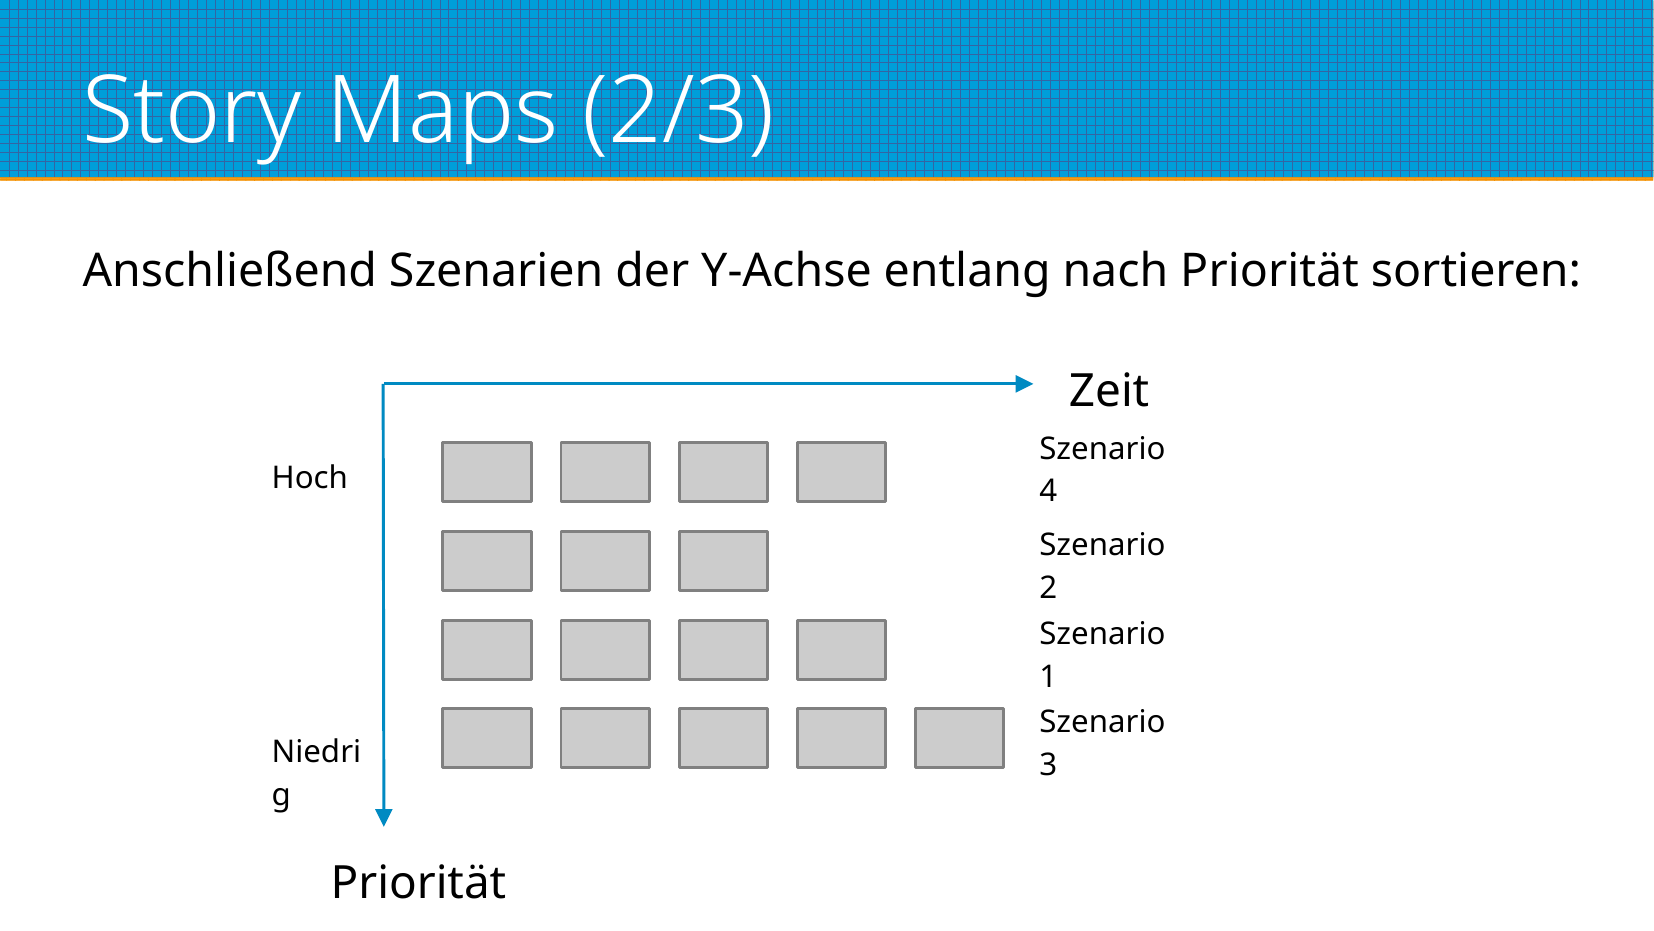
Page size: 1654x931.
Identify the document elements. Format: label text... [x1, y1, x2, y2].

text_box [679, 442, 768, 502]
text_box [561, 531, 650, 591]
text_box [442, 531, 532, 591]
text_box Szenario 1 [1033, 627, 1182, 680]
text_box [442, 620, 532, 680]
text_box [442, 708, 532, 768]
text_box [915, 708, 1004, 768]
text_box Zeit [1062, 354, 1182, 424]
text_box Szenario 2 [1033, 539, 1182, 591]
text_box Hoch [265, 450, 384, 502]
text_box [797, 708, 886, 768]
list Anschließend Szenarien der Y-Achse entlang nach Priorität sortieren: [82, 236, 1595, 355]
text_box [561, 442, 650, 502]
text_box Szenario 3 [1033, 716, 1182, 768]
text_box [679, 531, 768, 591]
text_box [442, 442, 532, 502]
text_box [561, 620, 650, 680]
text_box [561, 708, 650, 768]
text_box Priorität [324, 845, 621, 916]
title Story Maps (2/3) [82, 14, 1571, 171]
text_box [679, 708, 768, 768]
text_box [797, 442, 886, 502]
text_box Szenario 4 [1033, 442, 1182, 495]
text_box [797, 620, 886, 680]
text_box Niedrig [265, 746, 384, 798]
text_box [679, 620, 768, 680]
